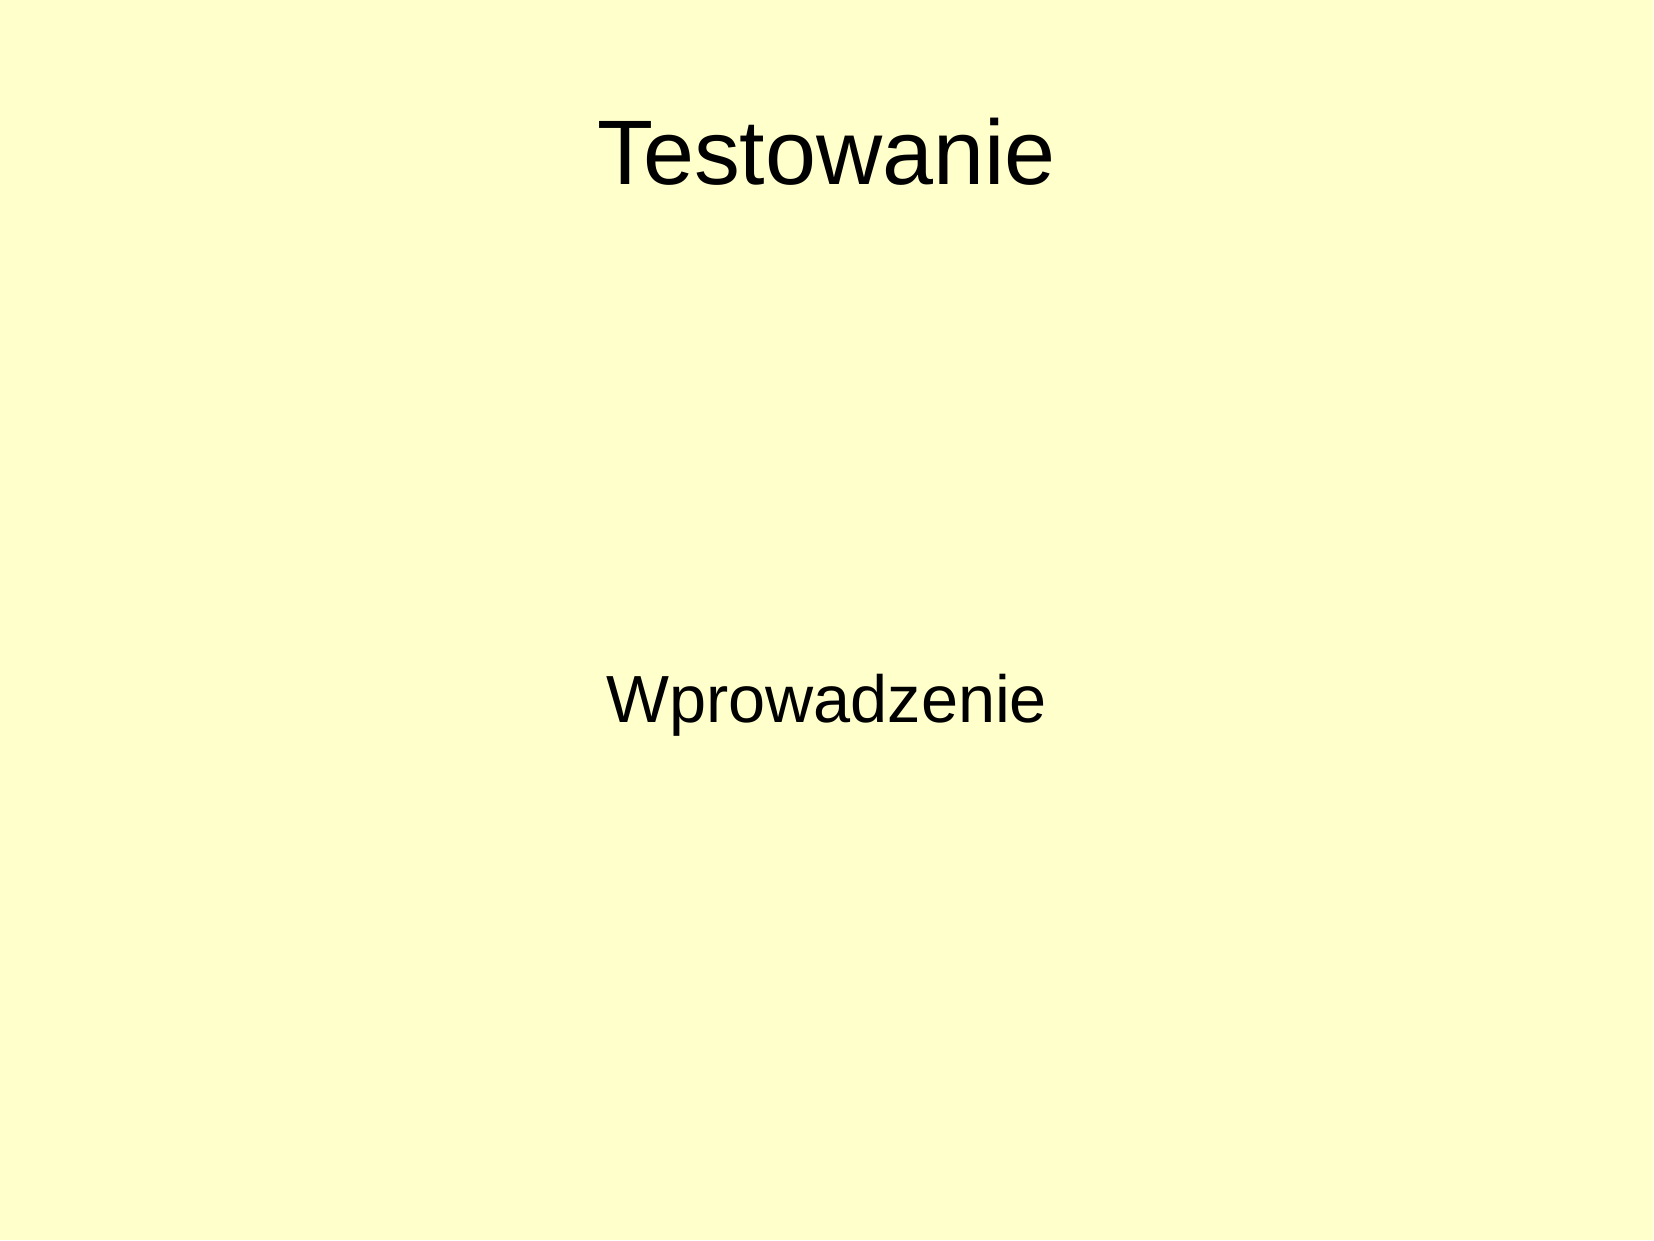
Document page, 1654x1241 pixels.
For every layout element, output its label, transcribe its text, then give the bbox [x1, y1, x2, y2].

subtitle Wprowadzenie [82, 290, 1571, 1109]
title Testowanie [82, 49, 1571, 257]
